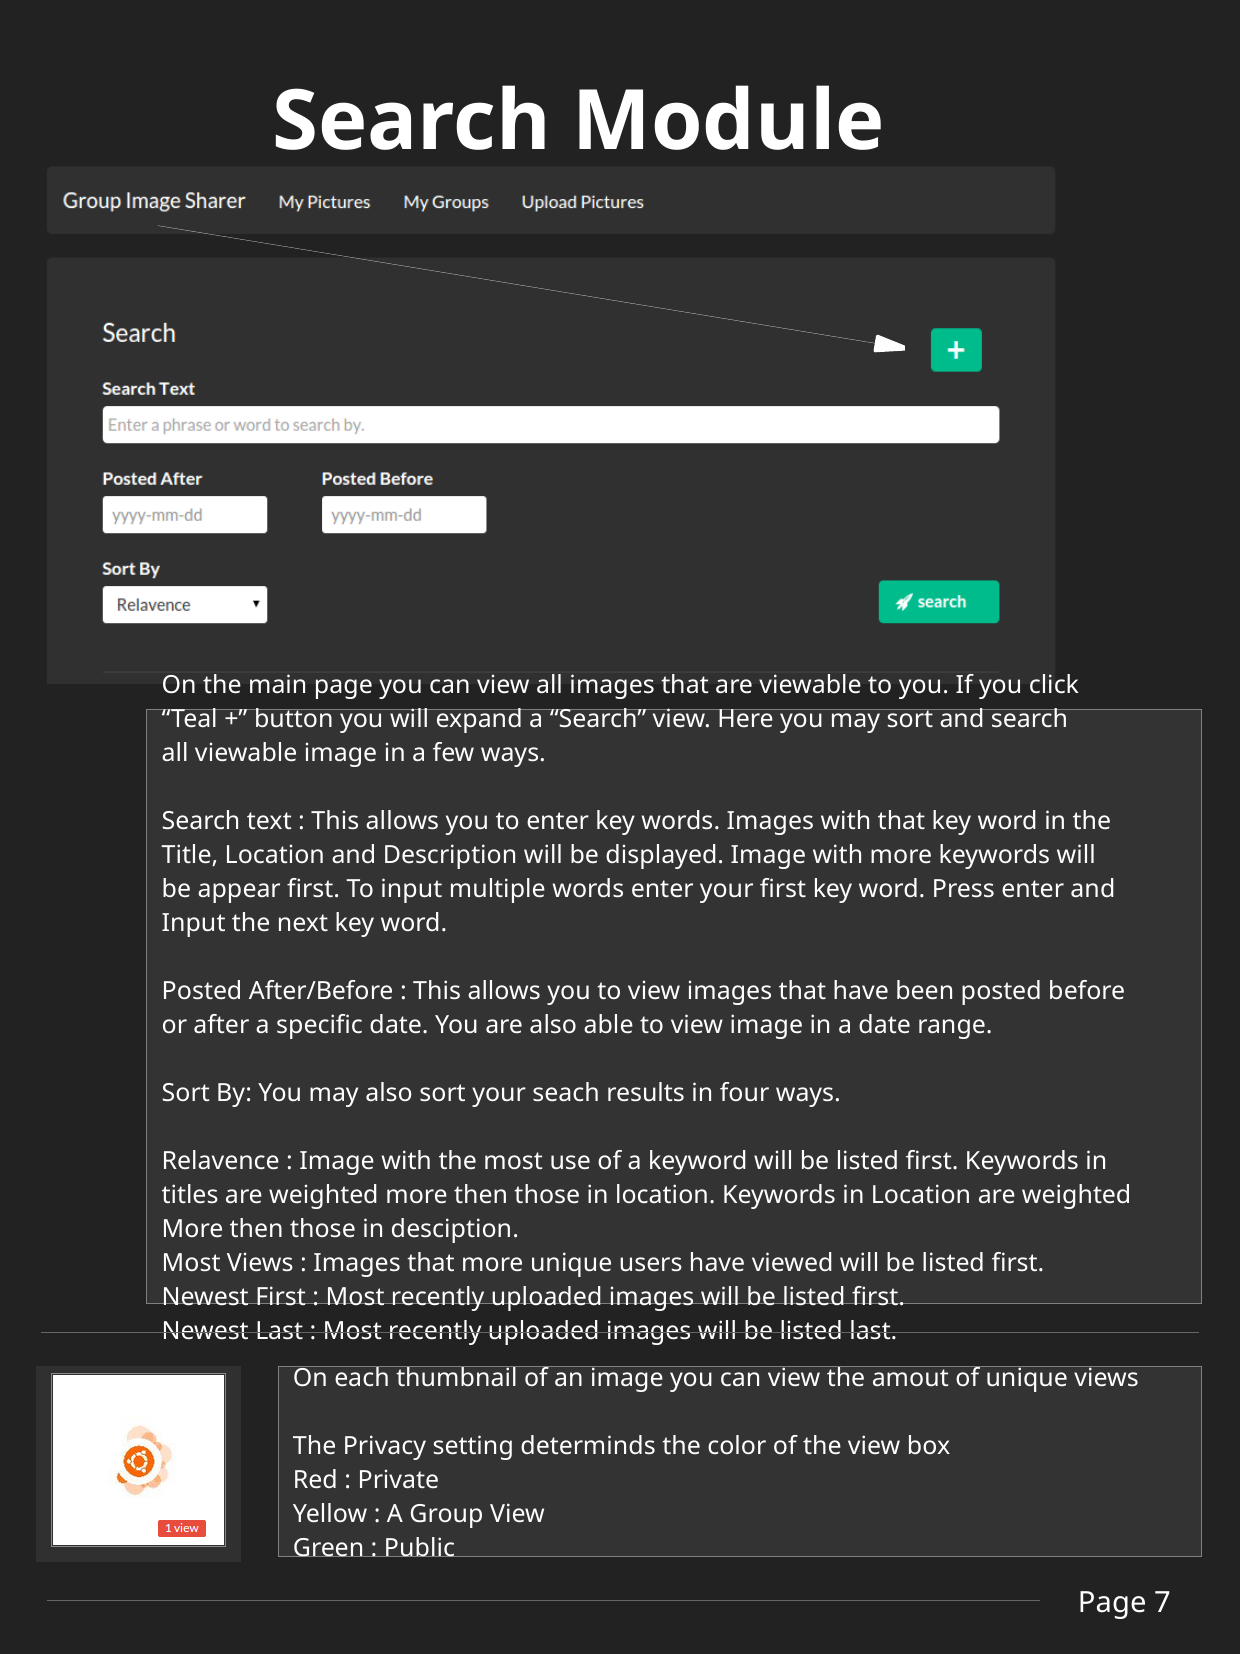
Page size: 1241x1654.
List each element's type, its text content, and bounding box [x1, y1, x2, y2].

picture [36, 1366, 241, 1562]
text_box Search Module [257, 53, 983, 162]
text_box On the main page you can view all images that are viewable to you. If you click “Teal +” button you will expand a “Search” view. Here you may sort and search all viewable image in a few ways. Search text : This allows you to enter key words. Images with that key word in the Title, Location and Description will be displayed. Image with more keywords will be appear first. To input multiple words enter your first key word. Press enter and Input the next key word. Posted After/Before : This allows you to view images that have been posted before or after a specific date. You are also able to view image in a date range. Sort By: You may also sort your seach results in four ways. Relavence : Image with the most use of a keyword will be listed first. Keywords in titles are weighted more then those in location. Keywords in Location are weighted More then those in desciption. Most Views : Images that more unique users have viewed will be listed first. Newest First : Most recently uploaded images will be listed first. Newest Last : Most recently uploaded images will be listed last. [146, 709, 1202, 1304]
text_box Page 7 [1063, 1574, 1201, 1624]
picture [36, 162, 1074, 684]
picture [165, 677, 177, 684]
text_box On each thumbnail of an image you can view the amout of unique views The Privacy setting determinds the color of the view box Red : Private Yellow : A Group View Green : Public [278, 1366, 1202, 1557]
